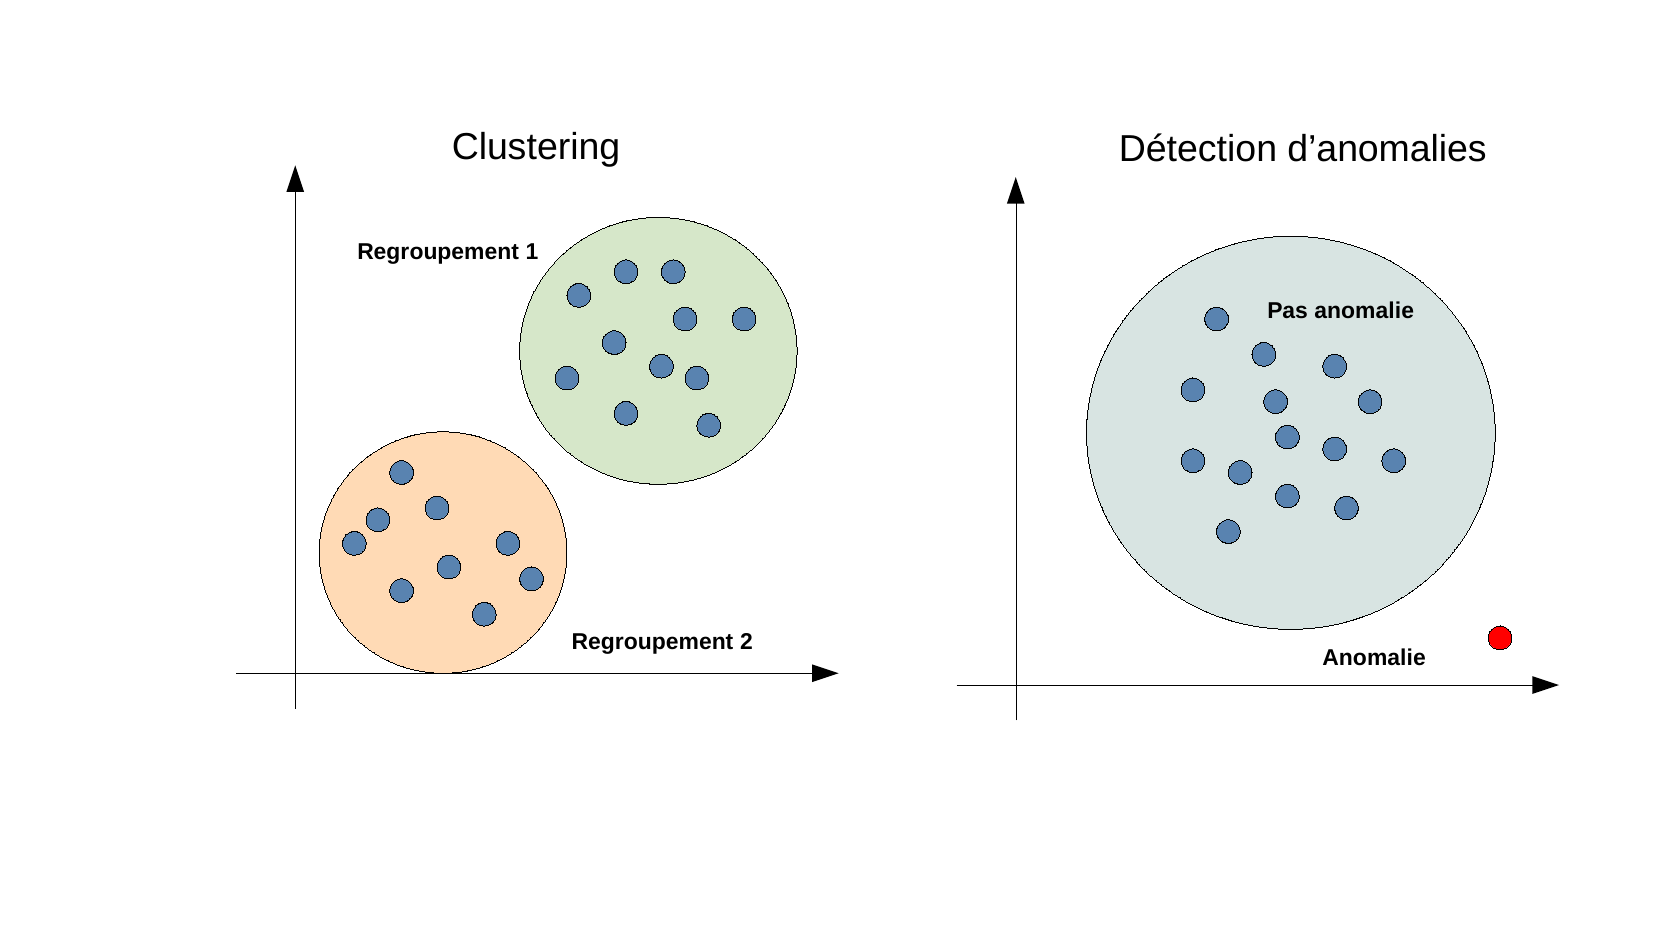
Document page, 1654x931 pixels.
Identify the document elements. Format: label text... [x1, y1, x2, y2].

text_box [1488, 625, 1512, 650]
text_box [1086, 236, 1496, 630]
text_box Regroupement 2 [556, 621, 768, 662]
text_box Anomalie [1307, 637, 1441, 679]
text_box Détection d’anomalies [1104, 120, 1502, 178]
text_box Regroupement 1 [342, 231, 554, 272]
text_box [519, 217, 798, 485]
text_box Pas anomalie [1252, 290, 1430, 331]
text_box Clustering [437, 118, 635, 175]
text_box [319, 431, 567, 673]
